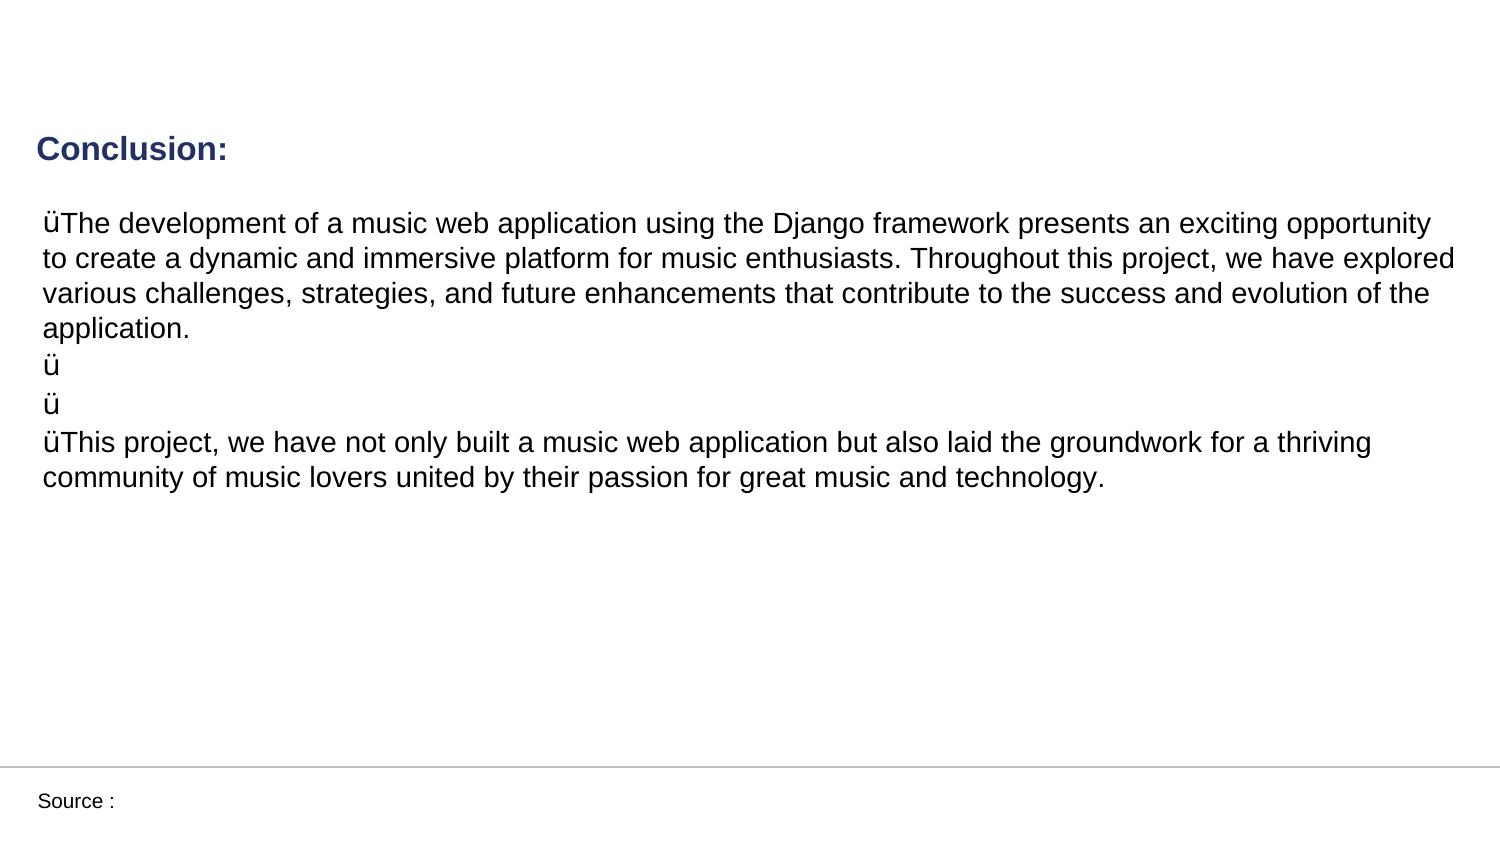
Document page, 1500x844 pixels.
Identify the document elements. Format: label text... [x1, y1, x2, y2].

title Conclusion: [21, 111, 504, 165]
text_box Source : [22, 773, 139, 827]
text_box The development of a music web application using the Django framework presents an exciting opportunity to create a dynamic and immersive platform for music enthusiasts. Throughout this project, we have explored various challenges, strategies, and future enhancements that contribute to the success and evolution of the application. This project, we have not only built a music web application but also laid the groundwork for a thriving community of music lovers united by their passion for great music and technology. [28, 196, 1474, 571]
